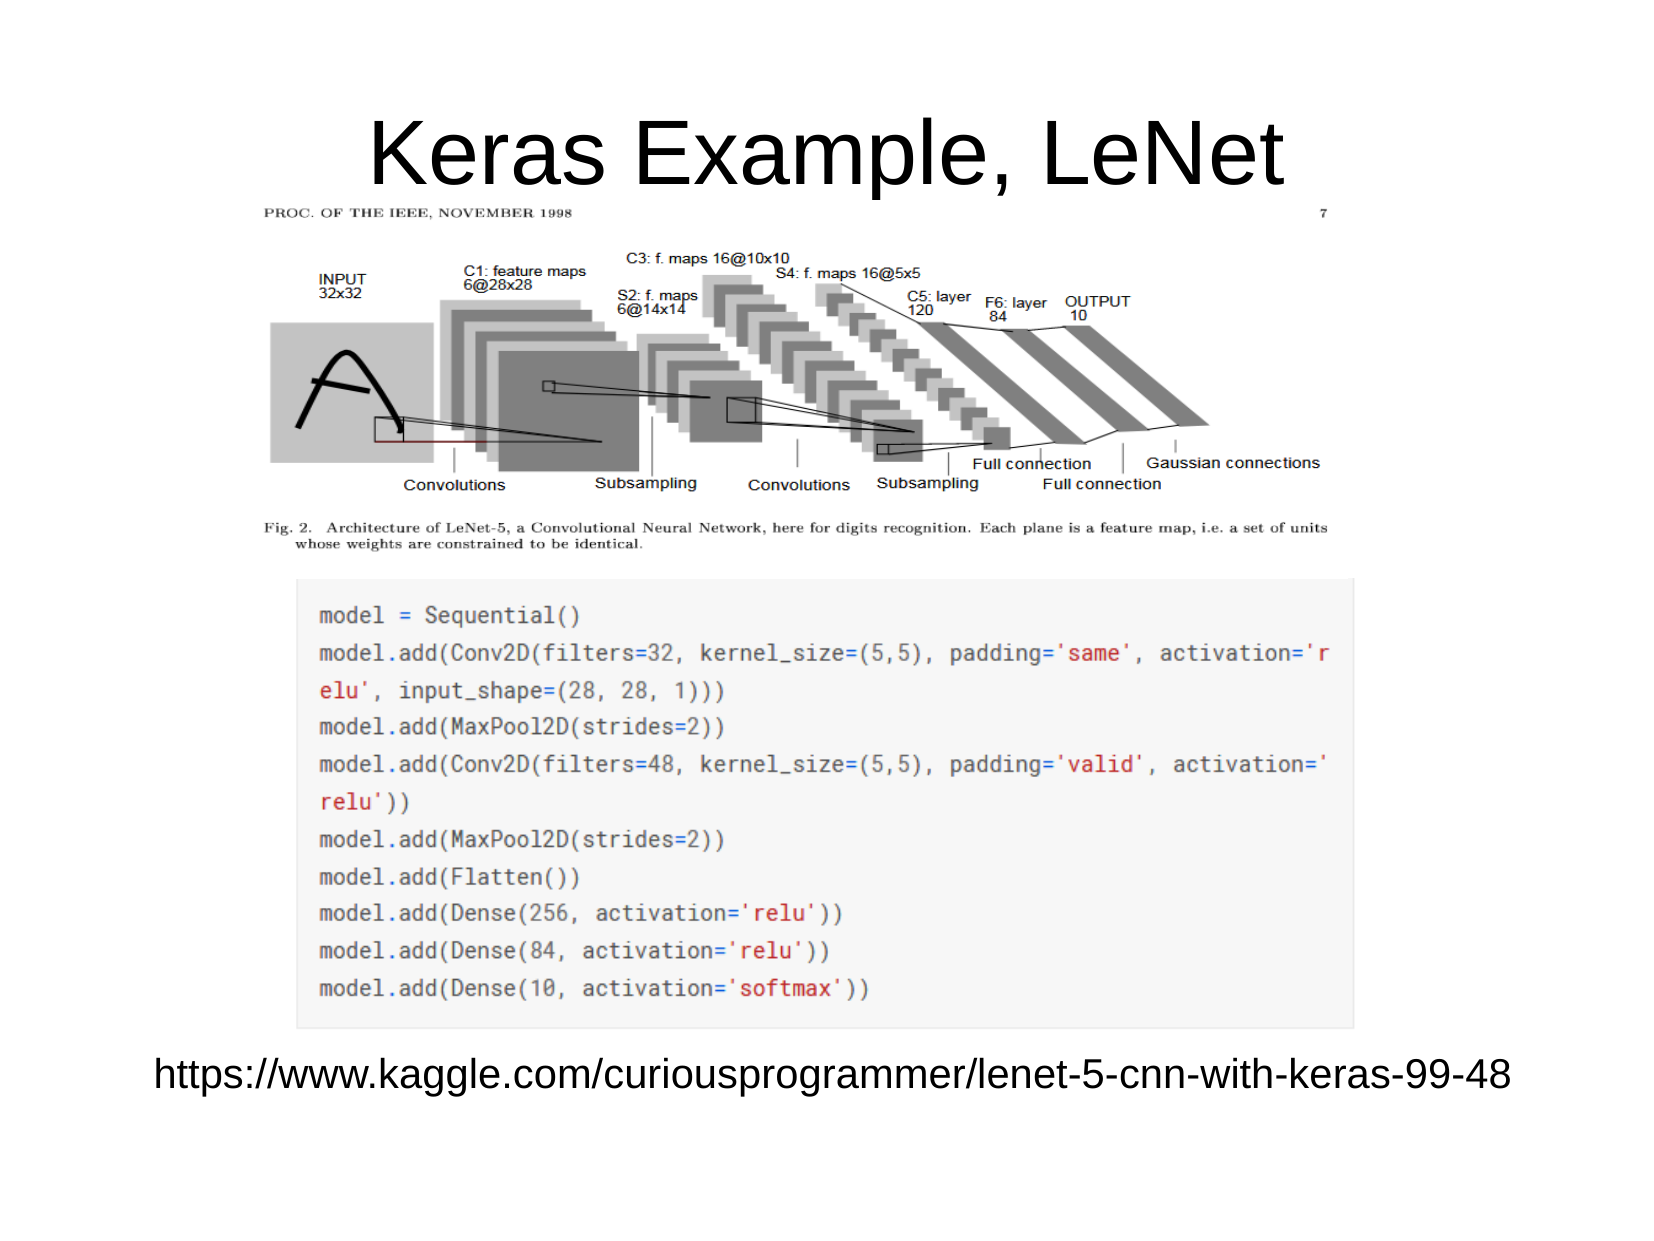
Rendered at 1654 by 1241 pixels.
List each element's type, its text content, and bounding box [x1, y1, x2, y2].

title Keras Example, LeNet [82, 49, 1571, 257]
picture [259, 200, 1364, 1037]
list https://www.kaggle.com/curiousprogrammer/lenet-5-cnn-with-keras-99-48 [82, 1051, 1571, 1180]
